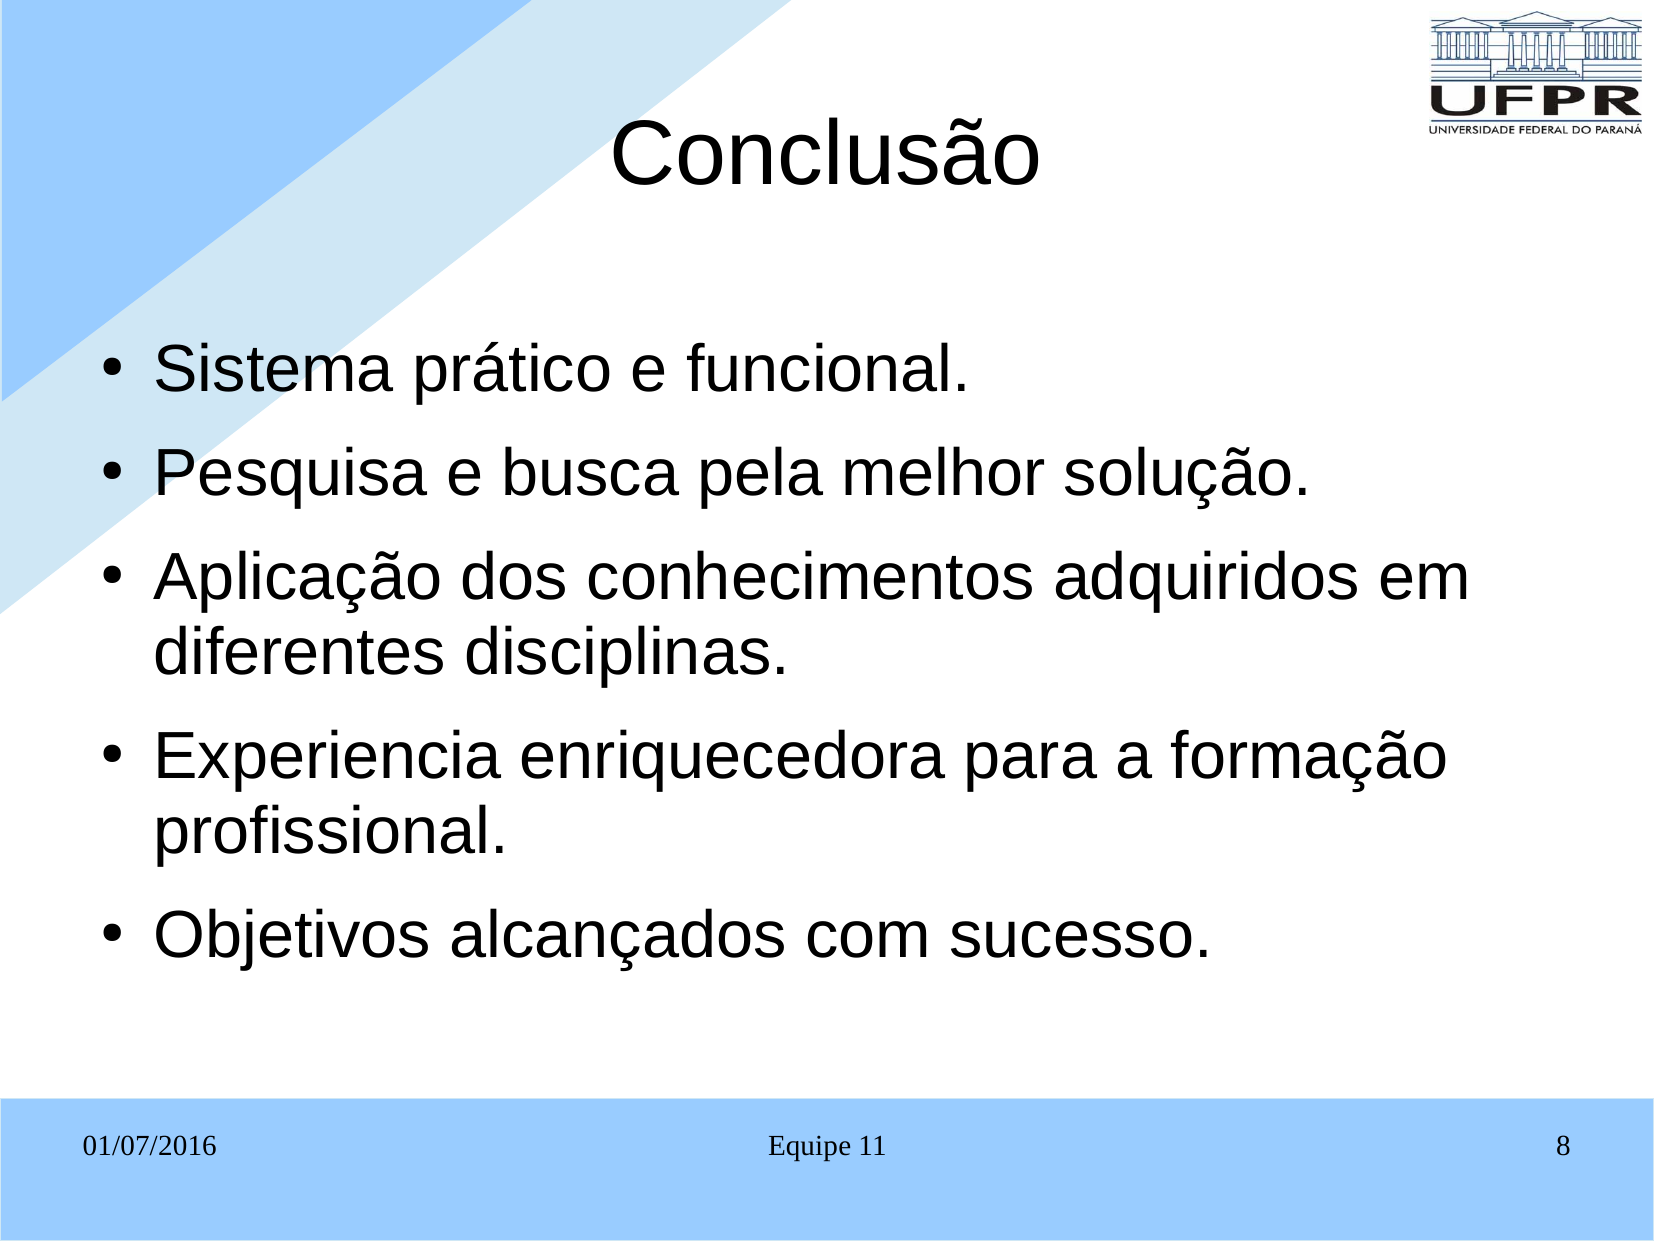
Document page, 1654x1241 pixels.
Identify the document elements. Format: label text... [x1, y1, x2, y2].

picture [1429, 11, 1642, 134]
title Conclusão [82, 49, 1571, 257]
list Sistema prático e funcional. Pesquisa e busca pela melhor solução. Aplicação dos conhecimentos adquiridos em diferentes disciplinas. Experiencia enriquecedora para a formação profissional. Objetivos alcançados com sucesso. [82, 330, 1571, 1050]
